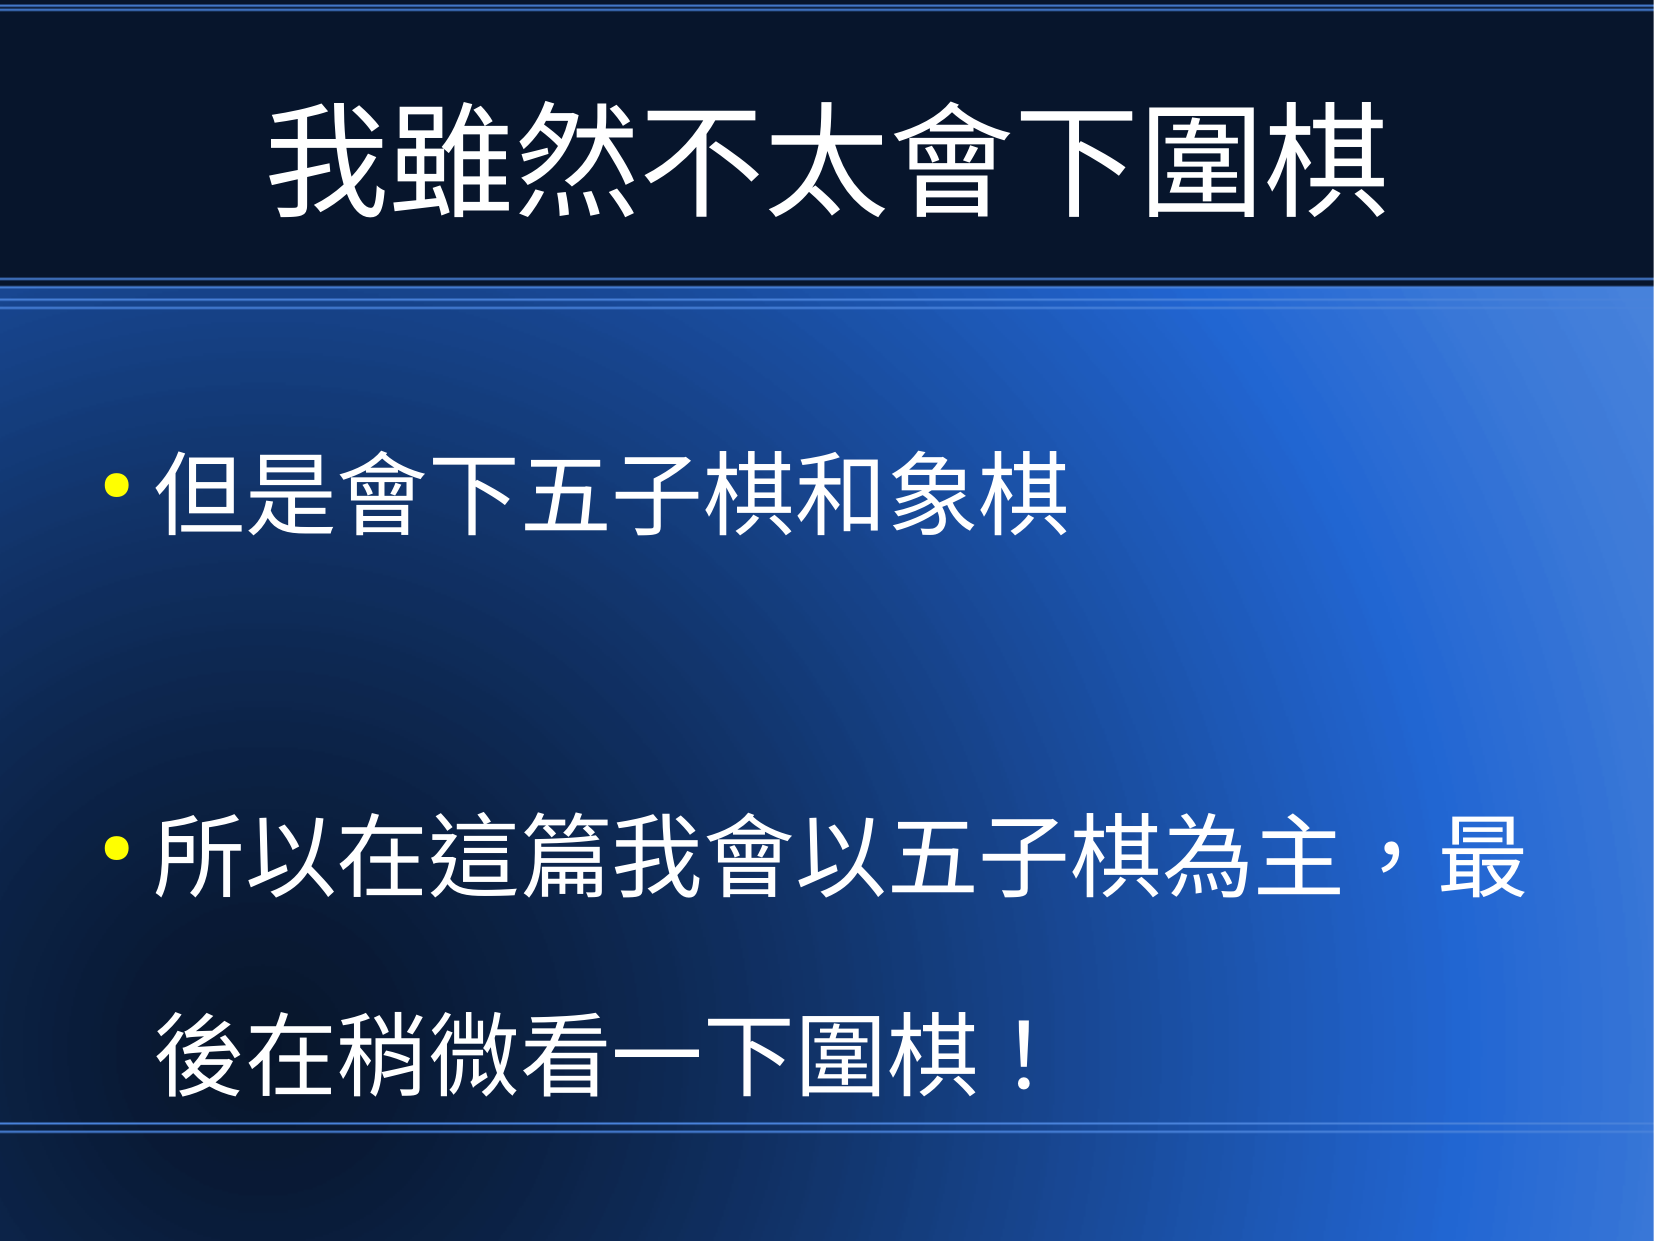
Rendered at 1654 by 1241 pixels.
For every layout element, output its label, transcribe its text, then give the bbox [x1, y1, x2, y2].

title 我雖然不太會下圍棋 [82, 49, 1571, 257]
list 但是會下五子棋和象棋 所以在這篇我會以五子棋為主，最後在稍微看一下圍棋！ [82, 355, 1571, 1241]
picture [0, 0, 1654, 1241]
